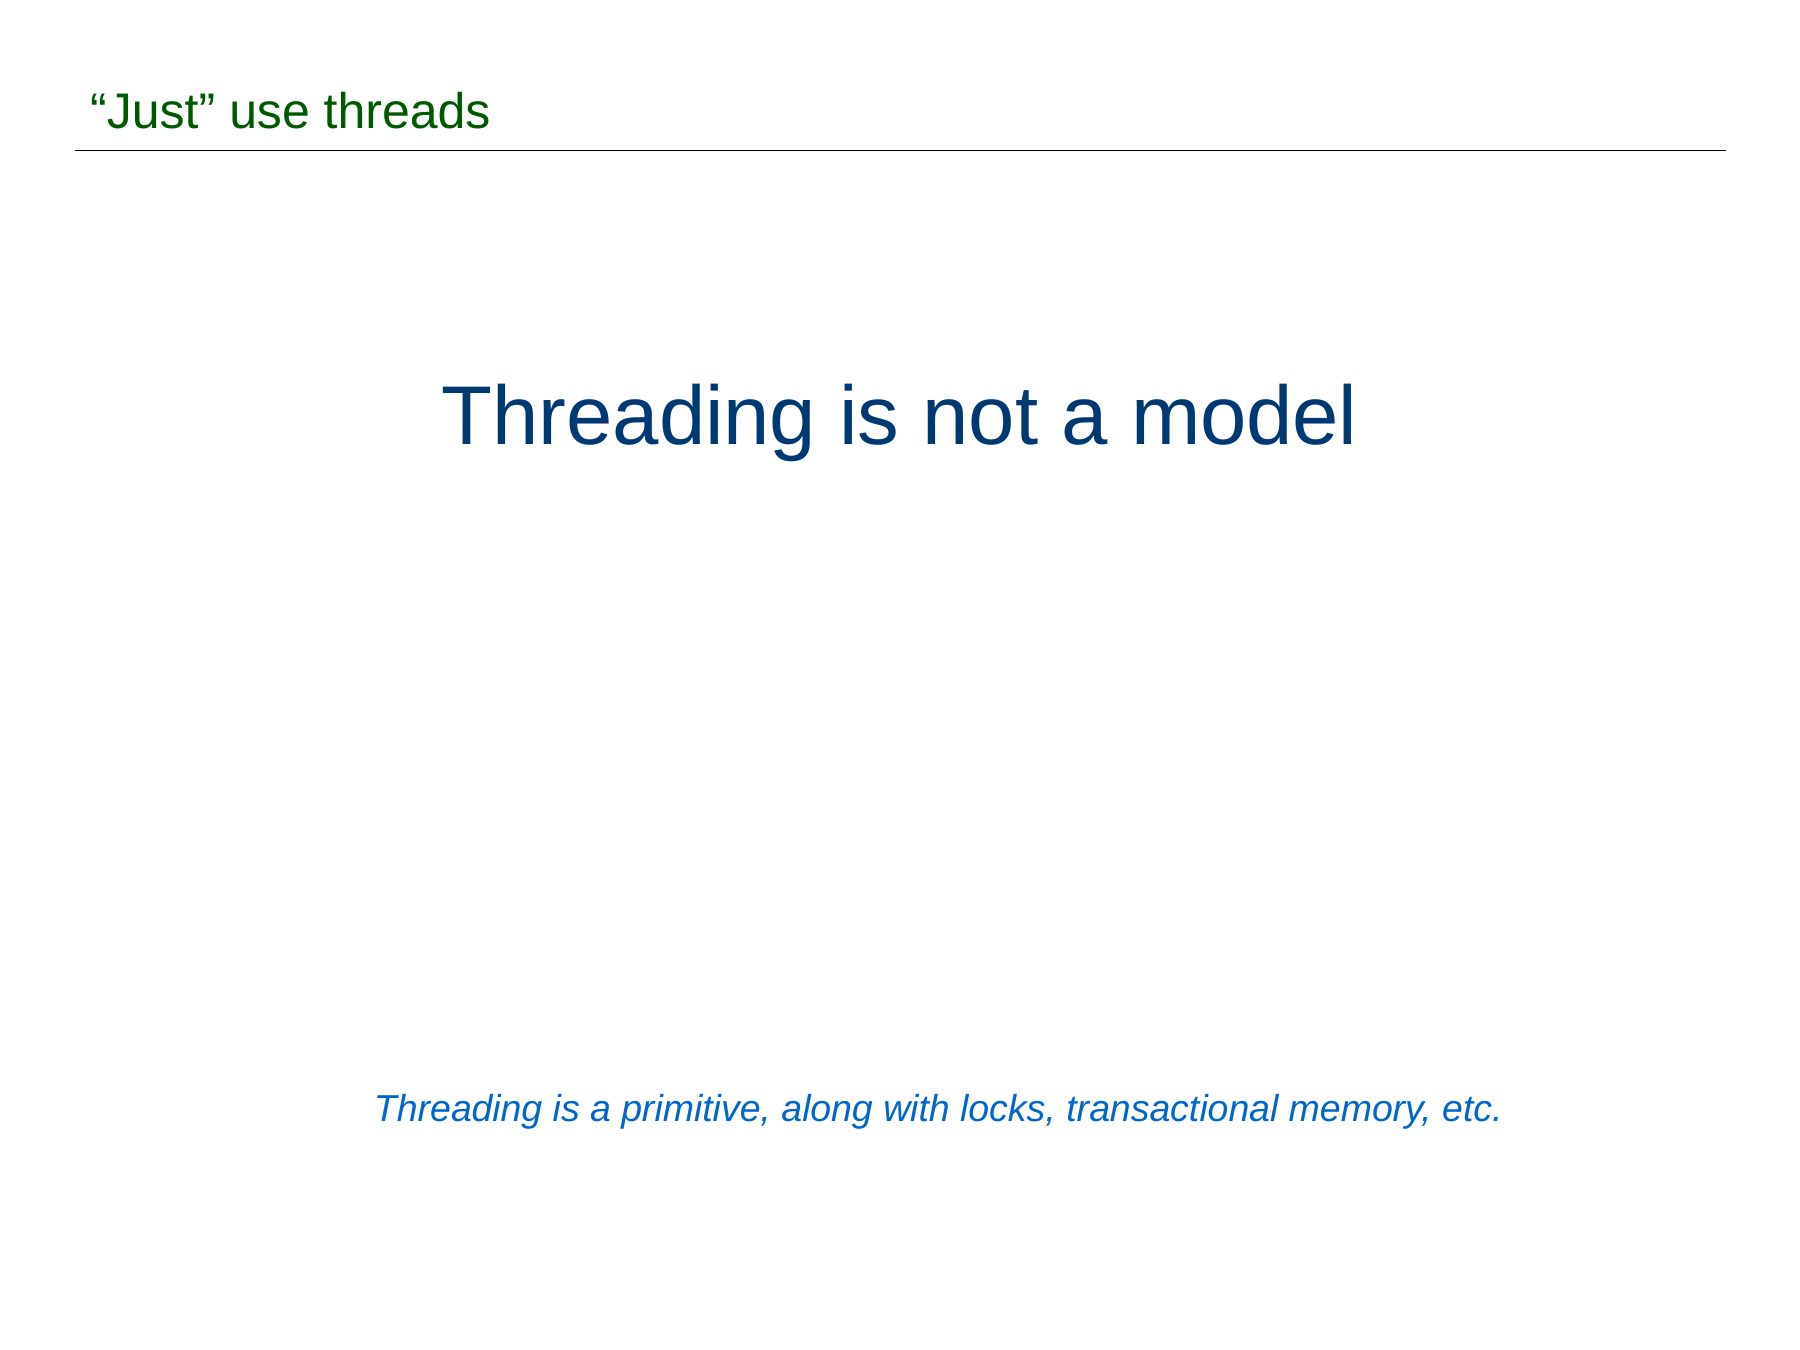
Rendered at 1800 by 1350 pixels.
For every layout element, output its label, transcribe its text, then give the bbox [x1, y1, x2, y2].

text_box Threading is a primitive, along with locks, transactional memory, etc. [359, 1080, 1558, 1137]
title “Just” use threads [90, 38, 1710, 147]
text_box Threading is not a model [360, 269, 1441, 546]
